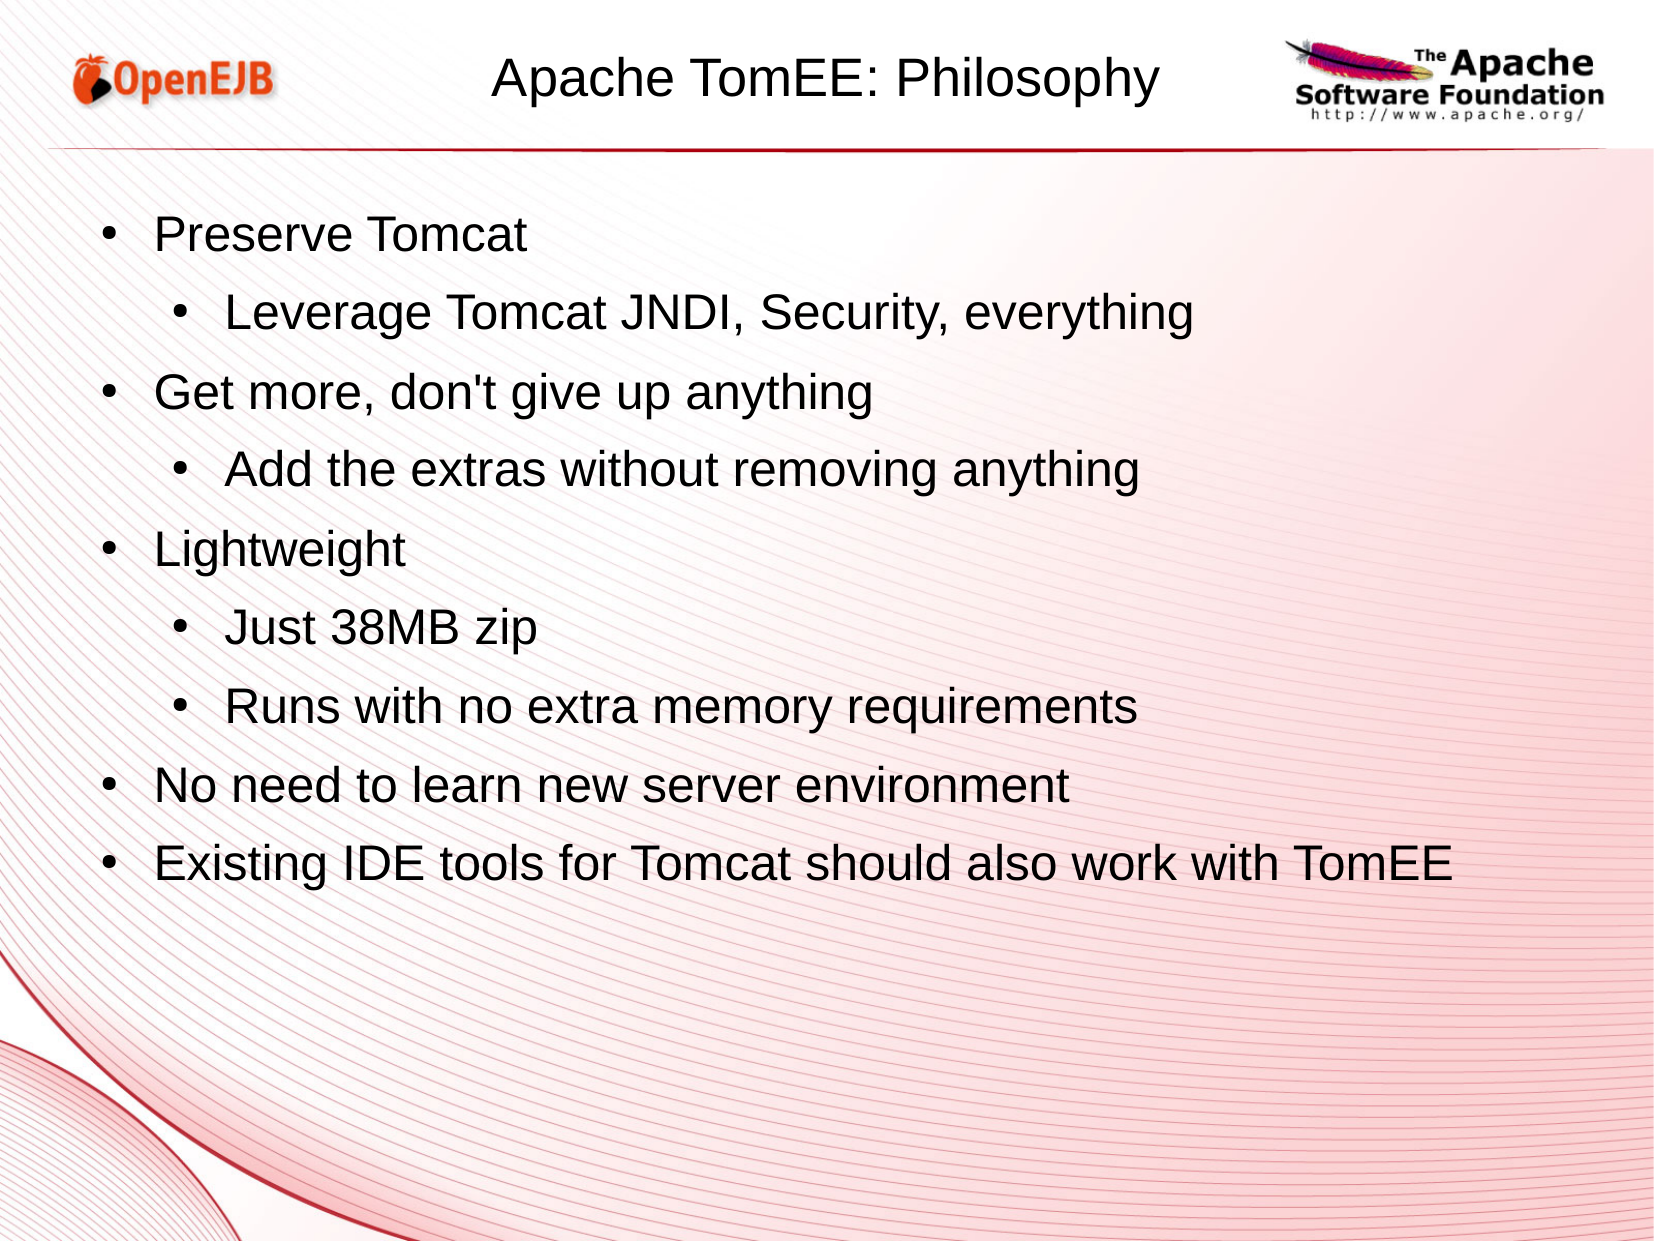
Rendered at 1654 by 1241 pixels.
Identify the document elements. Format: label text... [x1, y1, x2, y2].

title Apache TomEE: Philosophy [82, 8, 1571, 148]
list Preserve Tomcat Leverage Tomcat JNDI, Security, everything Get more, don't give up anything Add the extras without removing anything Lightweight Just 38MB zip Runs with no extra memory requirements No need to learn new server environment Existing IDE tools for Tomcat should also work with TomEE [82, 206, 1571, 970]
picture [0, 0, 1654, 1241]
